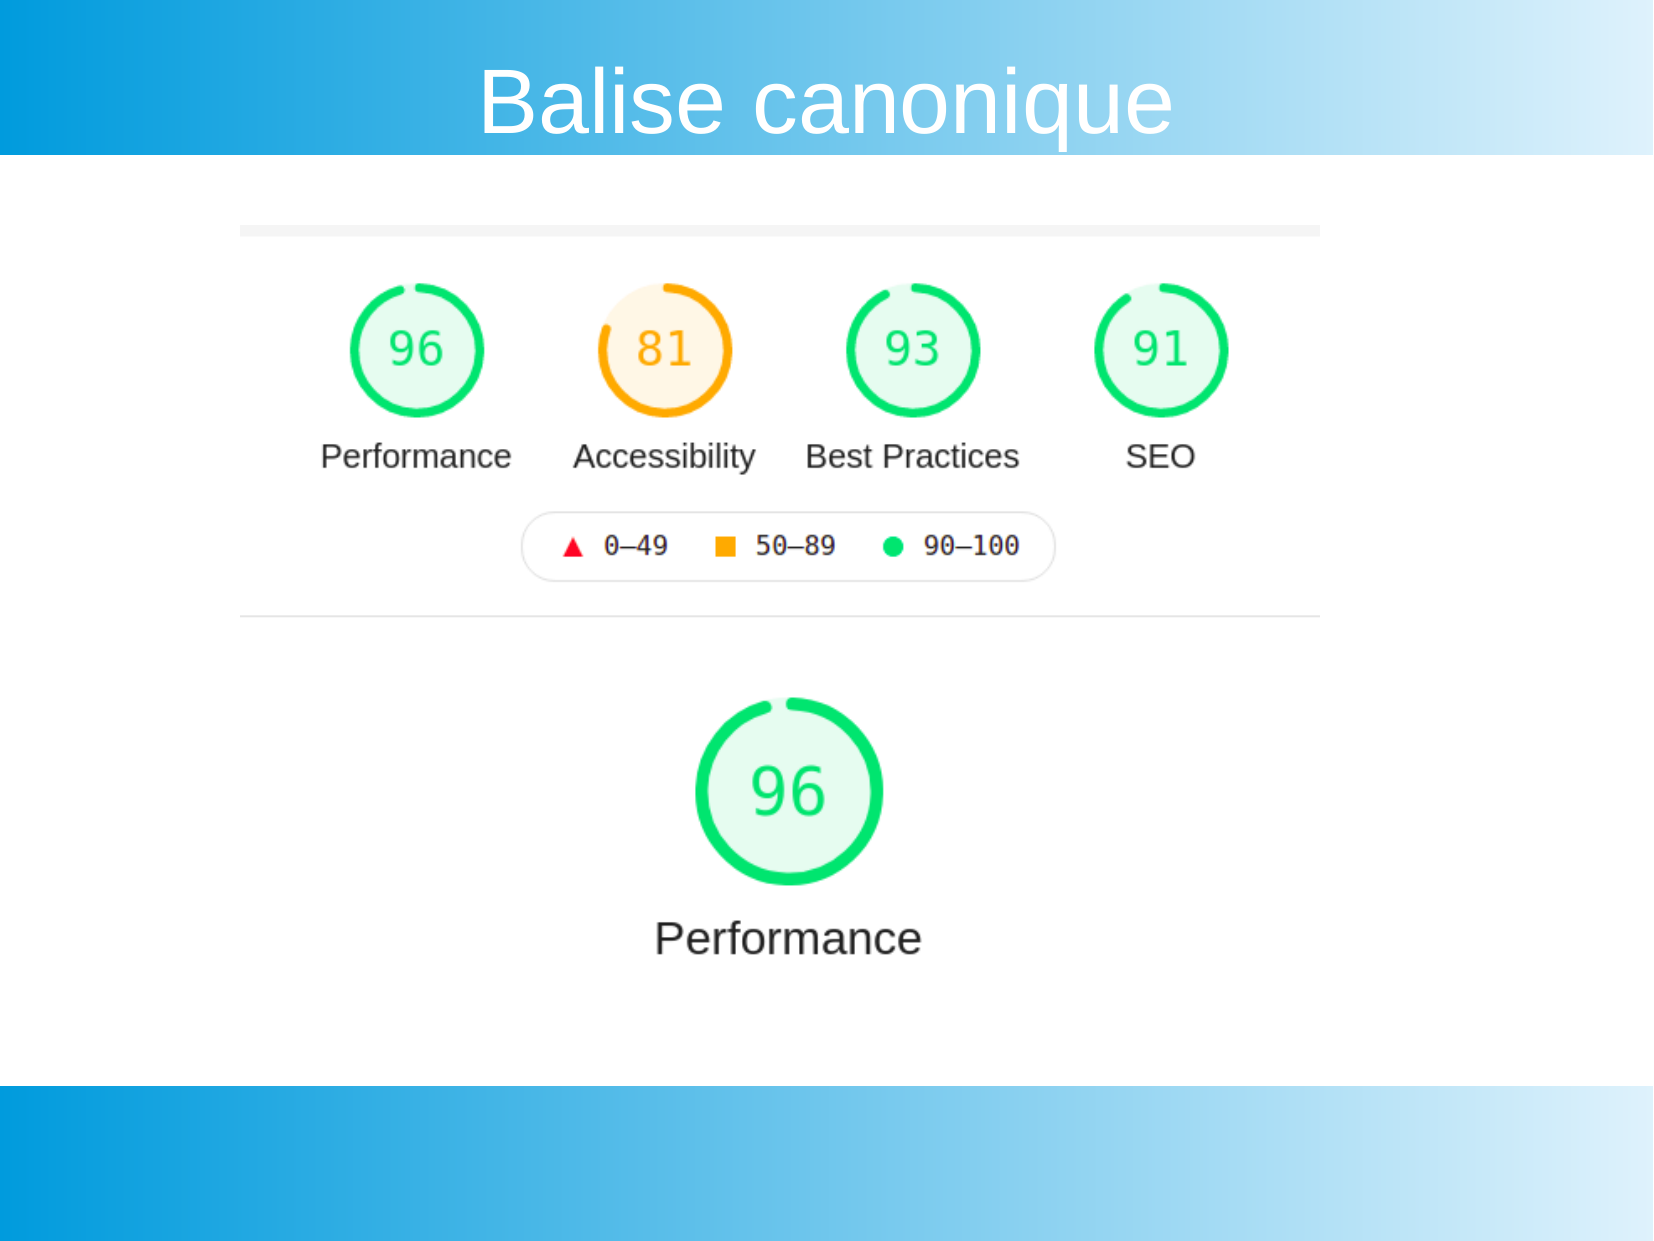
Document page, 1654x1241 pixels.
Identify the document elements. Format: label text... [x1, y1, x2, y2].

title Balise canonique [82, 49, 1571, 155]
picture [240, 225, 1321, 1015]
